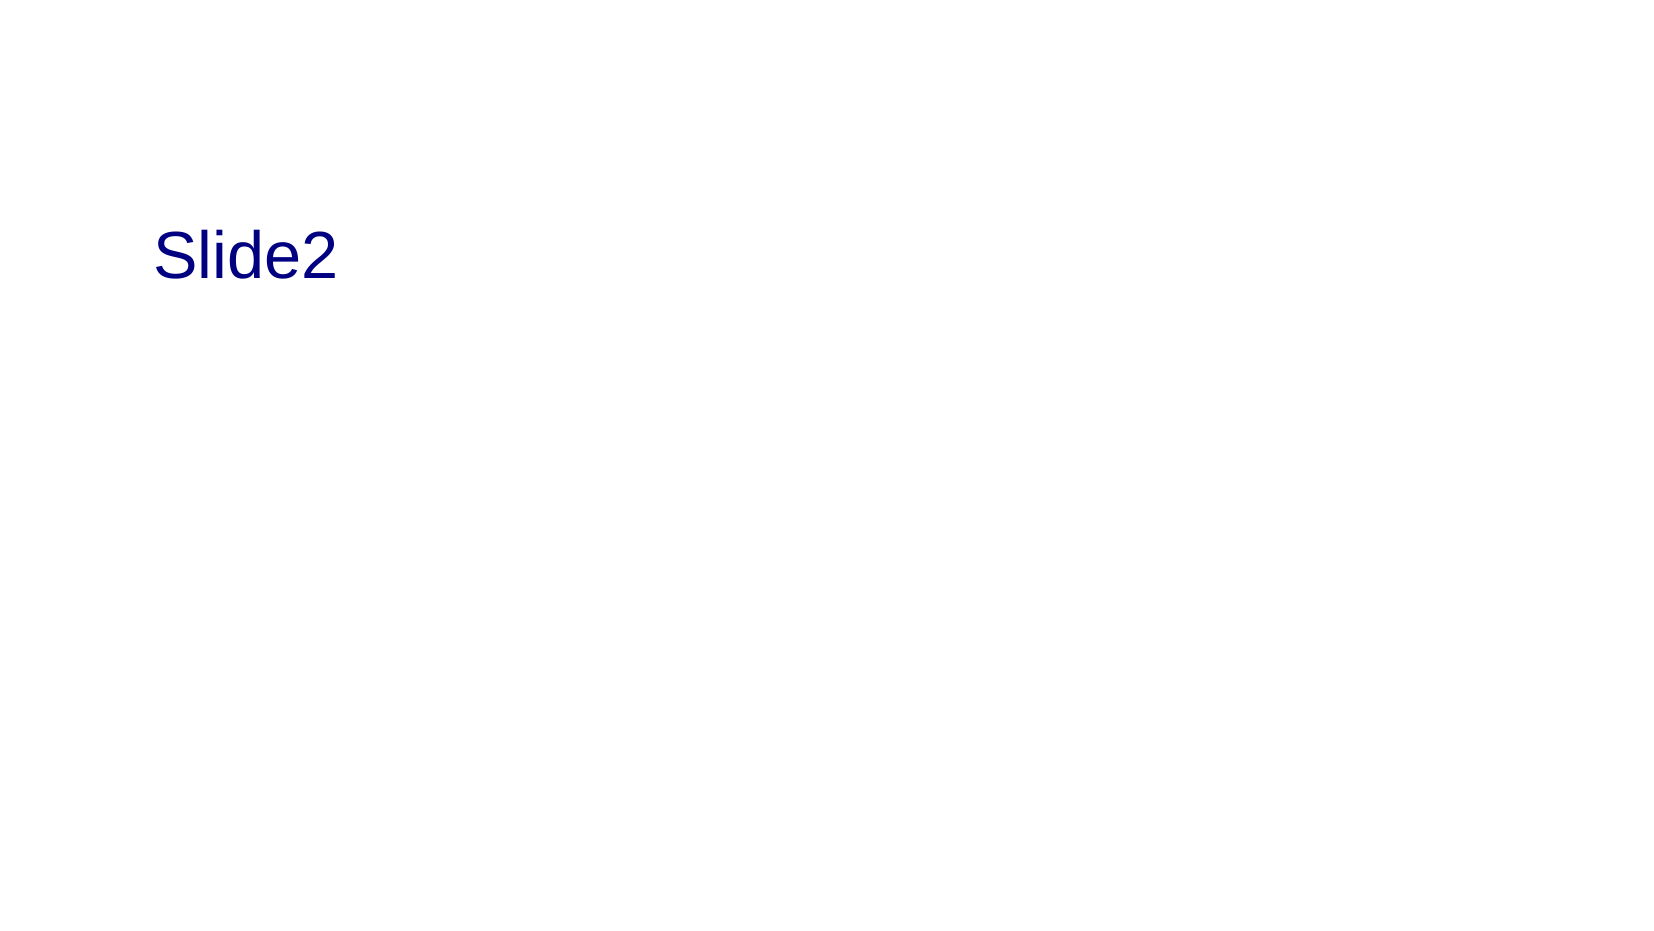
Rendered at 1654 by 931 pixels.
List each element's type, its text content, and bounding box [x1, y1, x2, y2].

list Slide2 [82, 217, 1571, 758]
